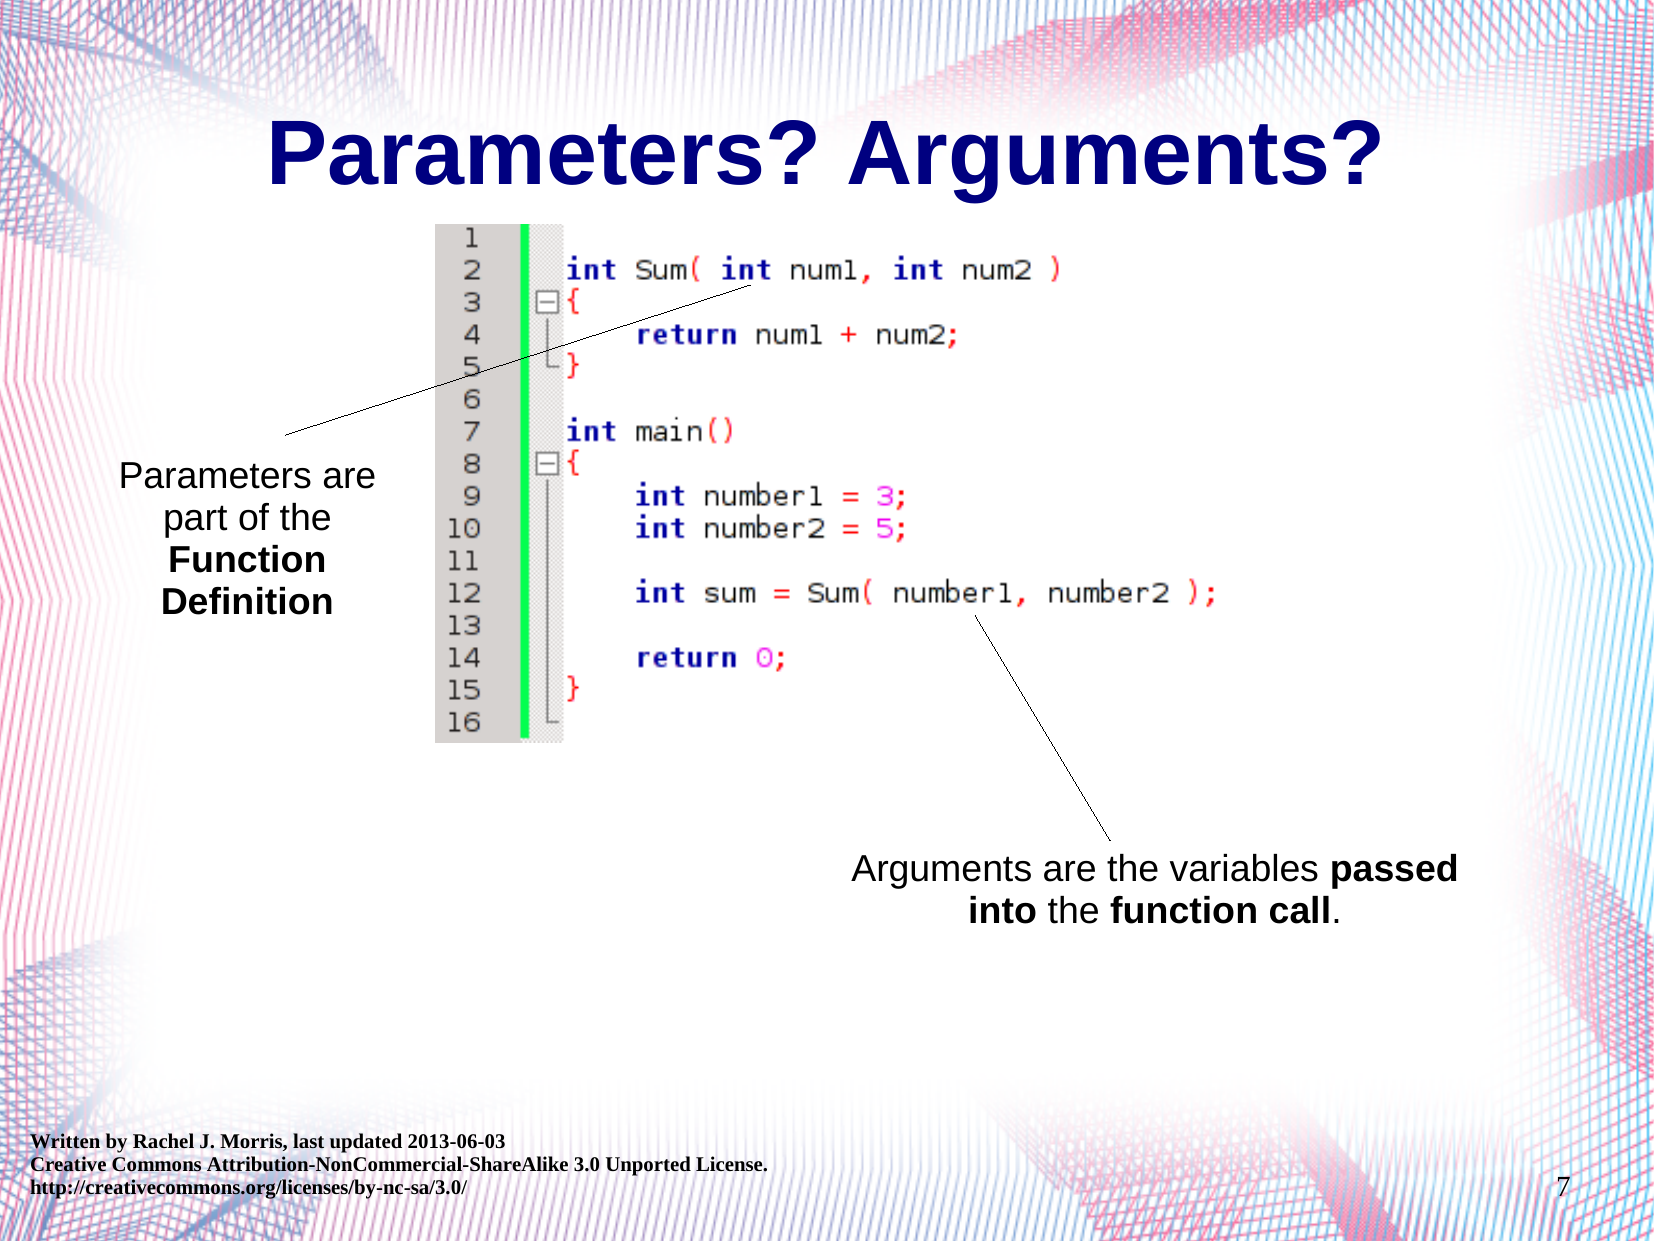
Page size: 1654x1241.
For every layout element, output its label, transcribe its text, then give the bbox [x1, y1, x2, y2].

text_box Parameters are part of the Function Definition [90, 447, 406, 631]
text_box Arguments are the variables passed into the function call. [825, 840, 1486, 939]
title Parameters? Arguments? [82, 49, 1571, 257]
picture [0, 0, 1654, 1241]
